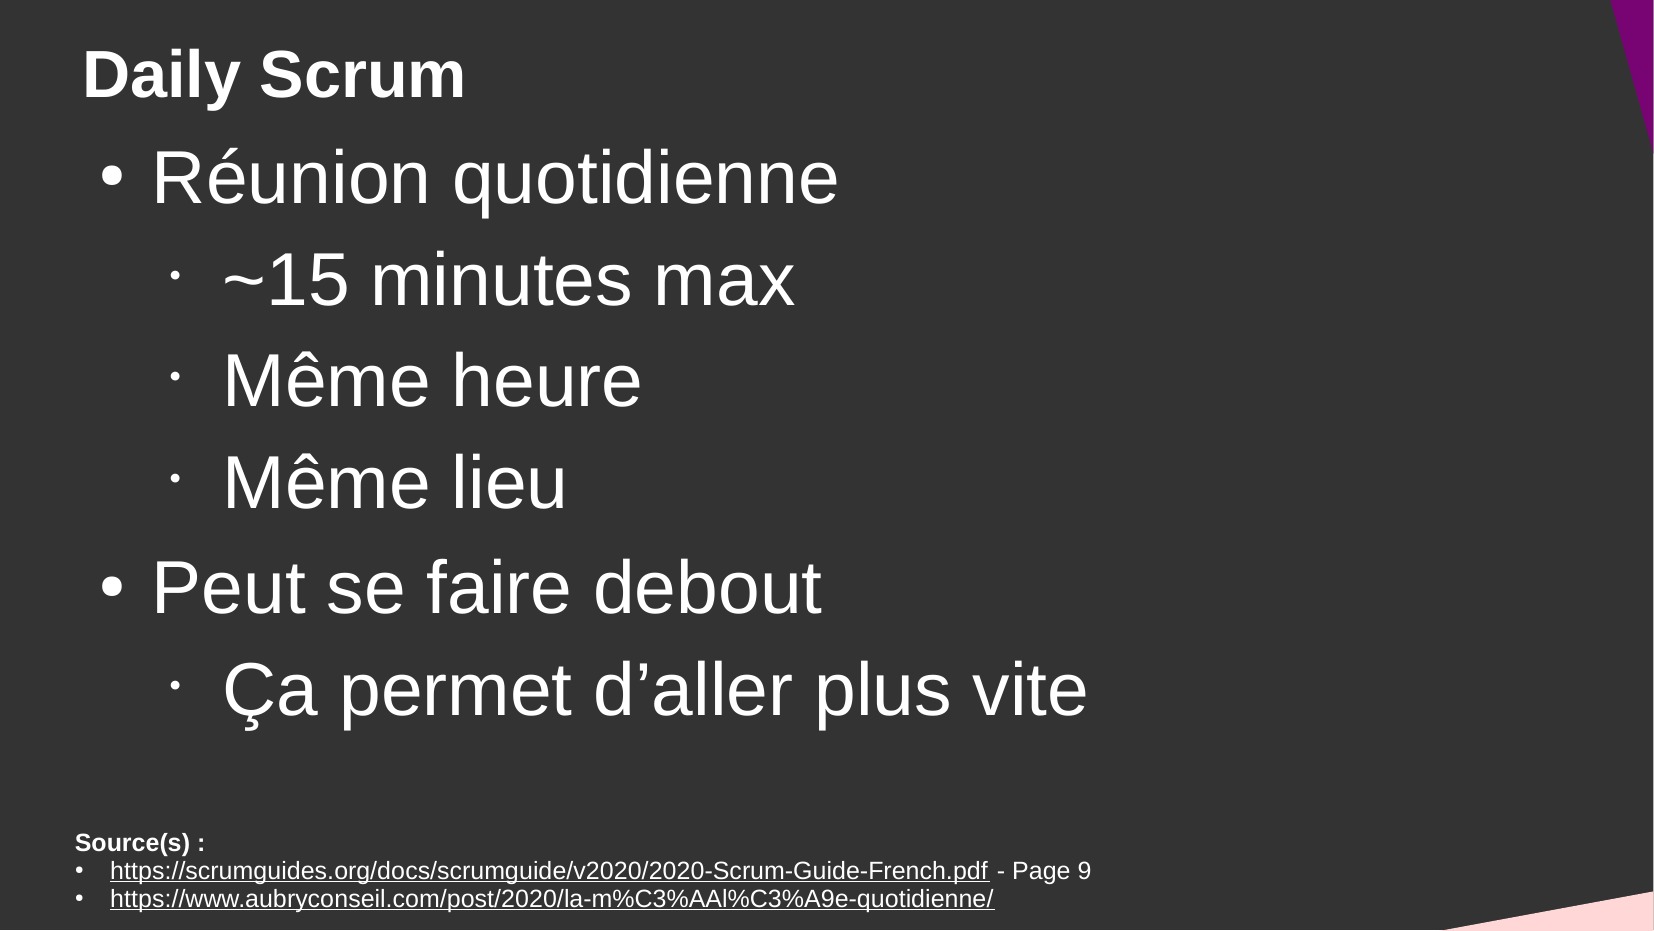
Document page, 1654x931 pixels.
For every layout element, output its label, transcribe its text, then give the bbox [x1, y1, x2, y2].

list Réunion quotidienne ~15 minutes max Même heure Même lieu Peut se faire debout Ça permet d’aller plus vite [80, 135, 1620, 756]
text_box [1610, 0, 1654, 156]
text_box [1438, 891, 1654, 931]
text_box Source(s) : https://scrumguides.org/docs/scrumguide/v2020/2020-Scrum-Guide-French.pdf - Page 9 https://www.aubryconseil.com/post/2020/la-m%C3%AAl%C3%A9e-quotidienne/ [60, 821, 1546, 921]
title Daily Scrum [82, 37, 1571, 122]
